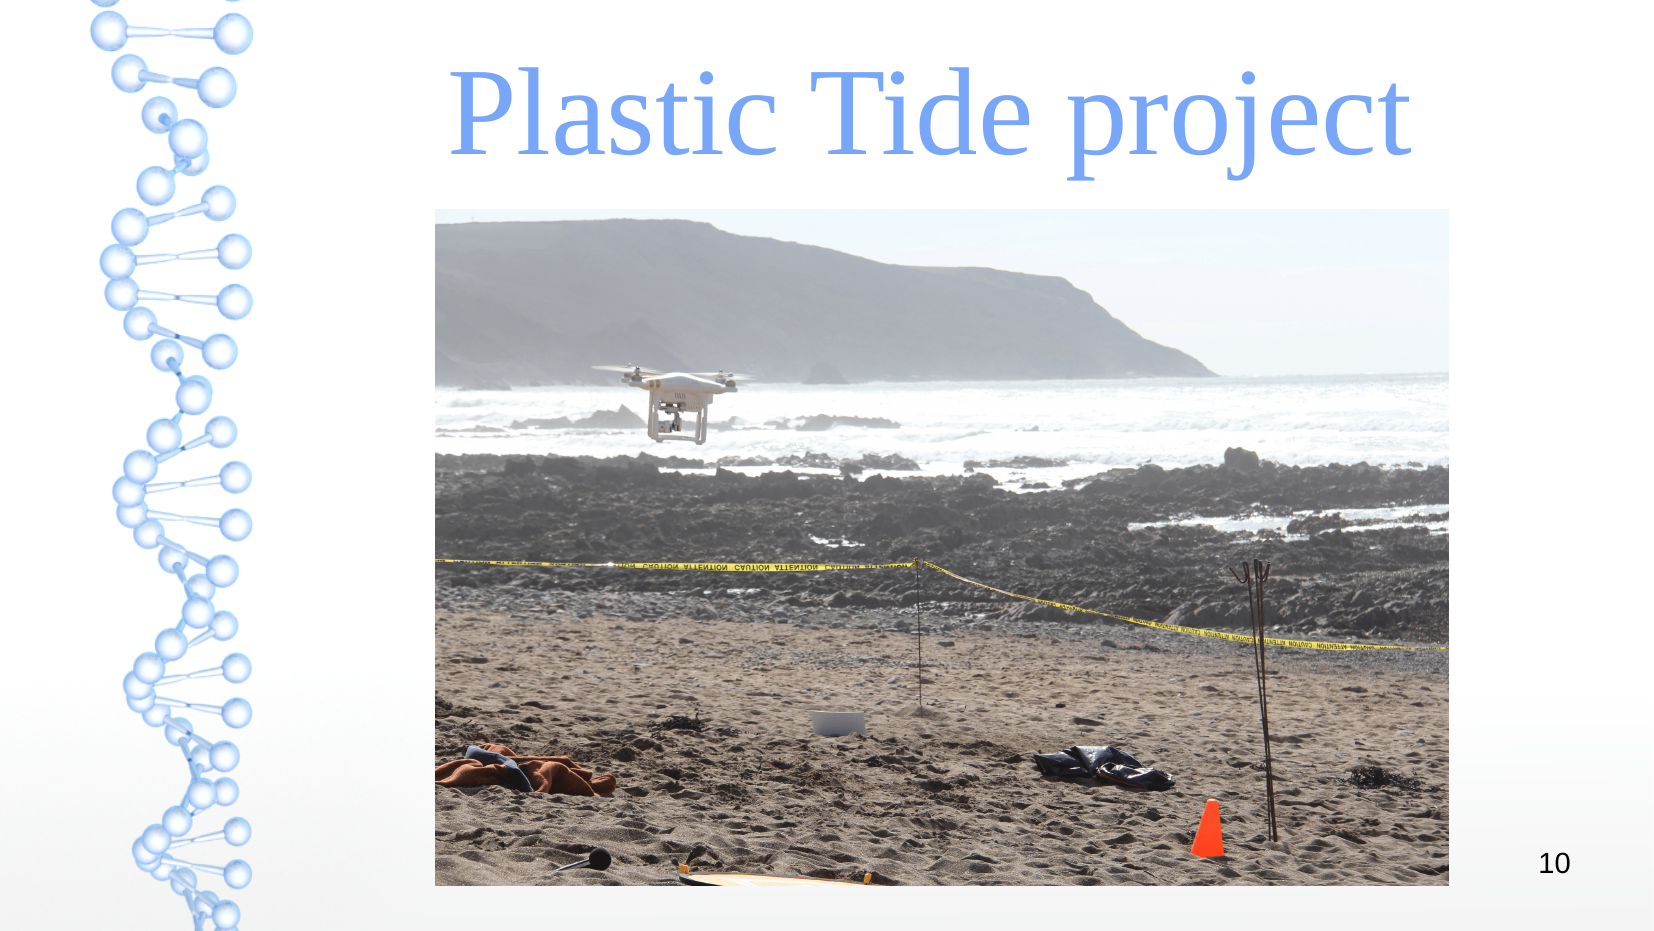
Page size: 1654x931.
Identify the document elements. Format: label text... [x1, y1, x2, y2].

picture [0, 0, 1654, 931]
title Plastic Tide project [265, 35, 1595, 189]
